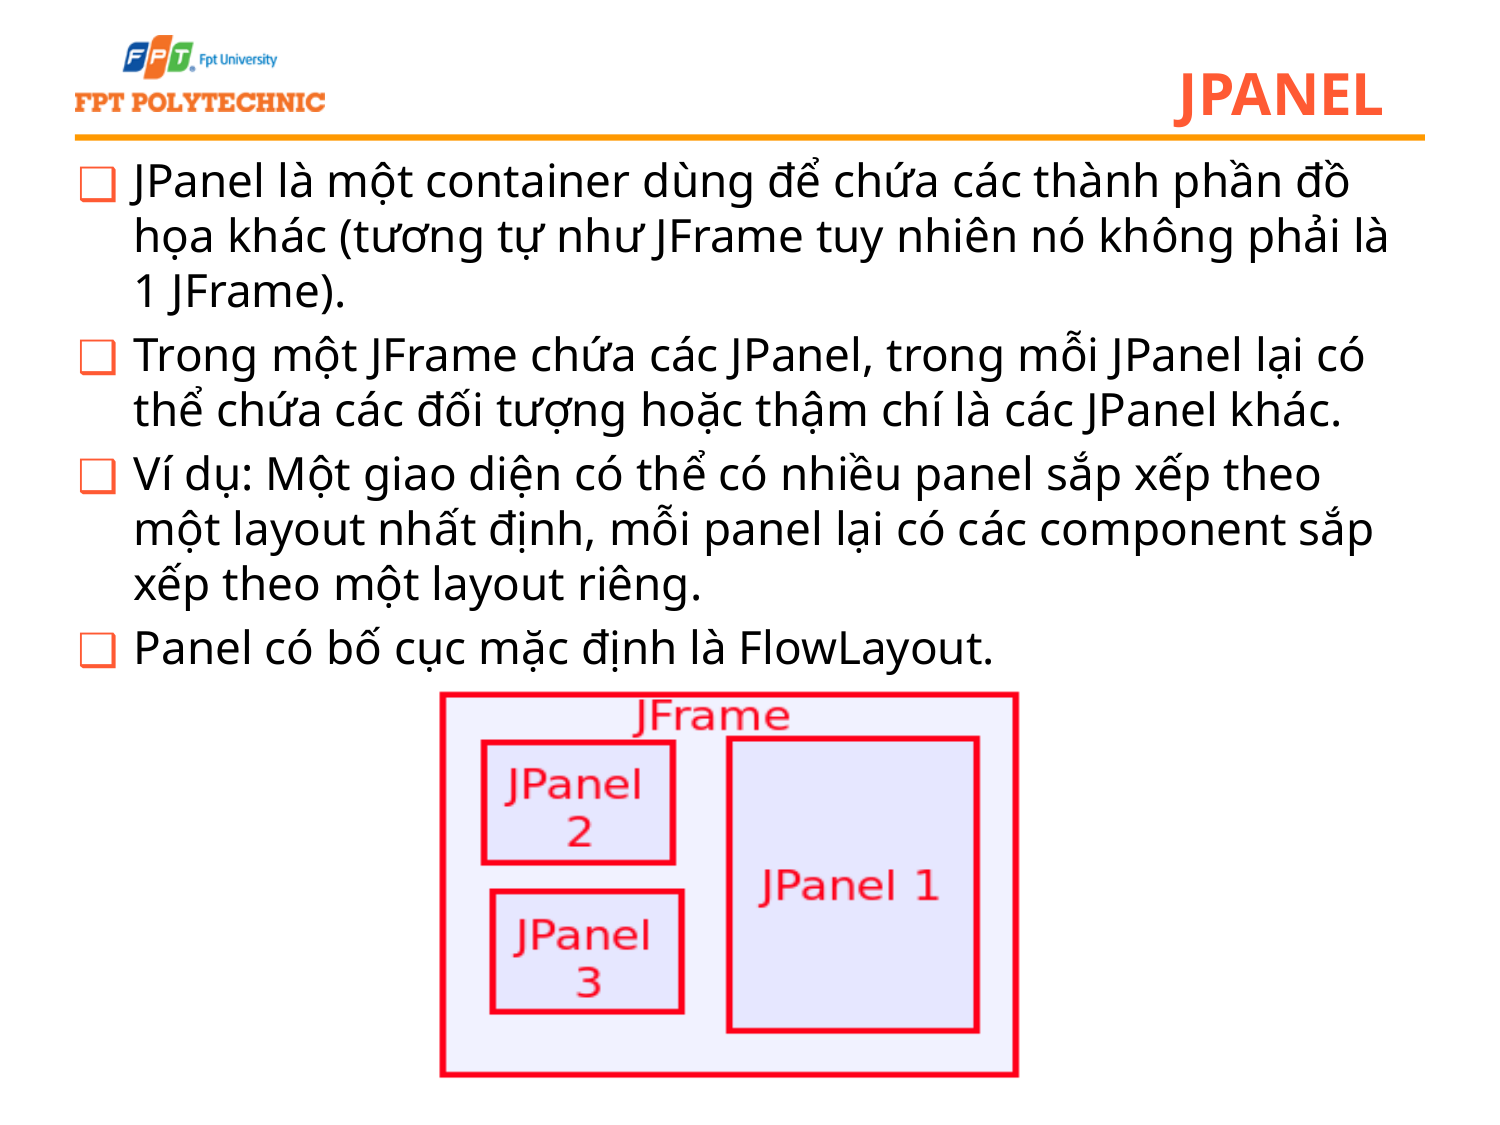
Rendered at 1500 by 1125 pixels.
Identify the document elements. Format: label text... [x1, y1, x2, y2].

text_box JPanel [49, 41, 1400, 143]
picture [75, 35, 325, 41]
text_box JPanel là một container dùng để chứa các thành phần đồ họa khác (tương tự như JFrame tuy nhiên nó không phải là 1 JFrame). Trong một JFrame chứa các JPanel, trong mỗi JPanel lại có thể chứa các đối tượng hoặc thậm chí là các JPanel khác. Ví dụ: Một giao diện có thể có nhiều panel sắp xếp theo một layout nhất định, mỗi panel lại có các component sắp xếp theo một layout riêng. Panel có bố cục mặc định là FlowLayout. [62, 144, 1413, 1032]
picture [425, 677, 1050, 1101]
